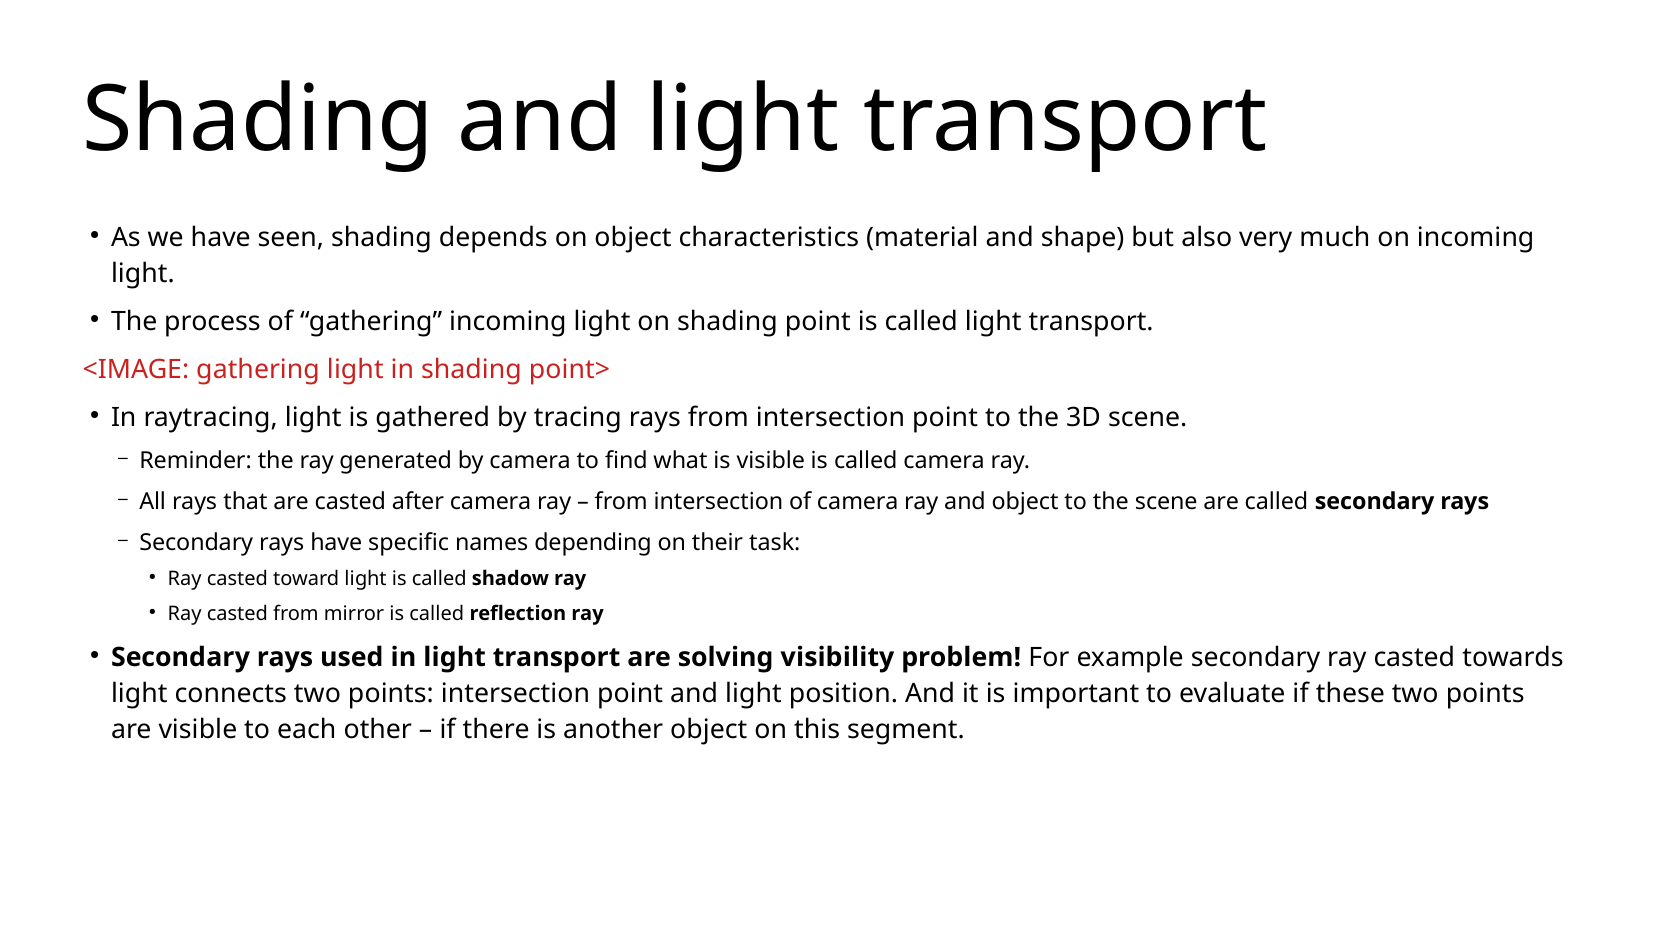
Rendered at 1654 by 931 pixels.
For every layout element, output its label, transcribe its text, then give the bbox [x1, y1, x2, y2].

title Shading and light transport [82, 37, 1571, 193]
list As we have seen, shading depends on object characteristics (material and shape) but also very much on incoming light. The process of “gathering” incoming light on shading point is called light transport. <IMAGE: gathering light in shading point> In raytracing, light is gathered by tracing rays from intersection point to the 3D scene. Reminder: the ray generated by camera to find what is visible is called camera ray. All rays that are casted after camera ray – from intersection of camera ray and object to the scene are called secondary rays Secondary rays have specific names depending on their task: Ray casted toward light is called shadow ray Ray casted from mirror is called reflection ray Secondary rays used in light transport are solving visibility problem! For example secondary ray casted towards light connects two points: intersection point and light position. And it is important to evaluate if these two points are visible to each other – if there is another object on this segment. [82, 217, 1571, 758]
